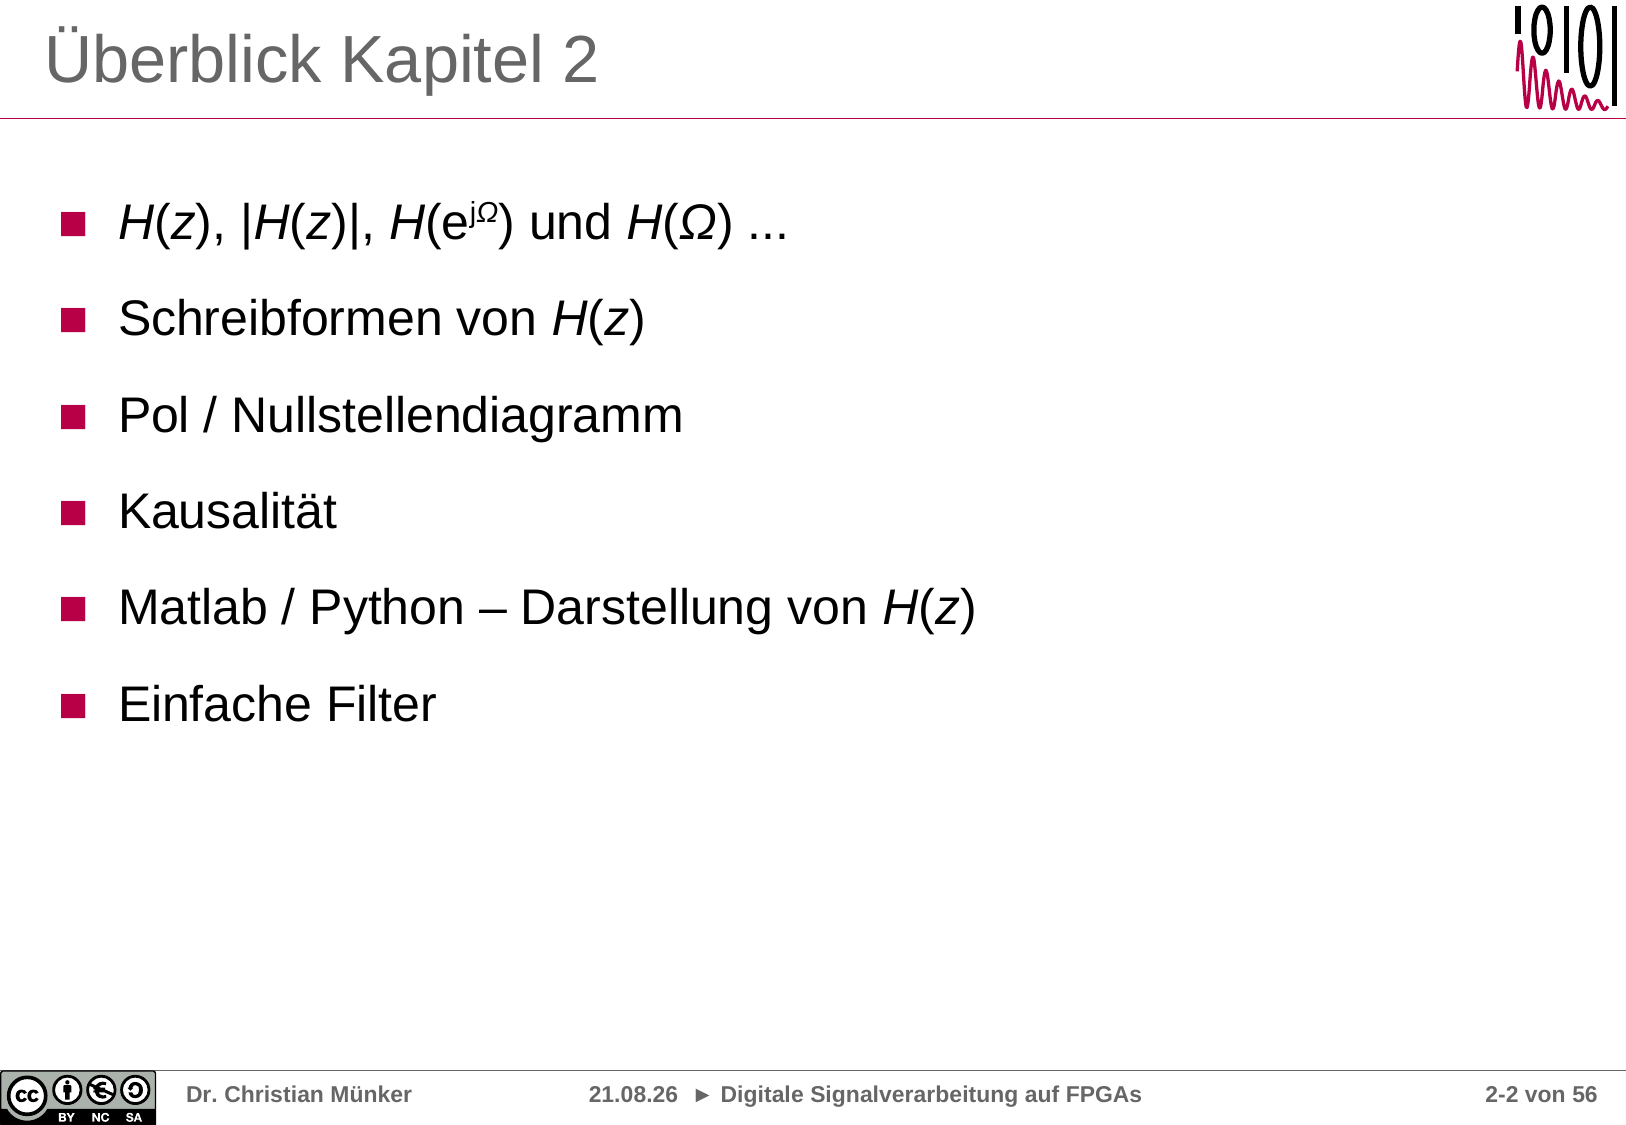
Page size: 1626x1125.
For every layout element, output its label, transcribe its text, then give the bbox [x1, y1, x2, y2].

title Überblick Kapitel 2 [44, 5, 1436, 120]
list H(z), |H(z)|, H(ejΩ) und H(Ω) ... Schreibformen von H(z) Pol / Nullstellendiagramm Kausalität Matlab / Python – Darstellung von H(z) Einfache Filter [59, 183, 1595, 1058]
picture [1511, 0, 1624, 113]
